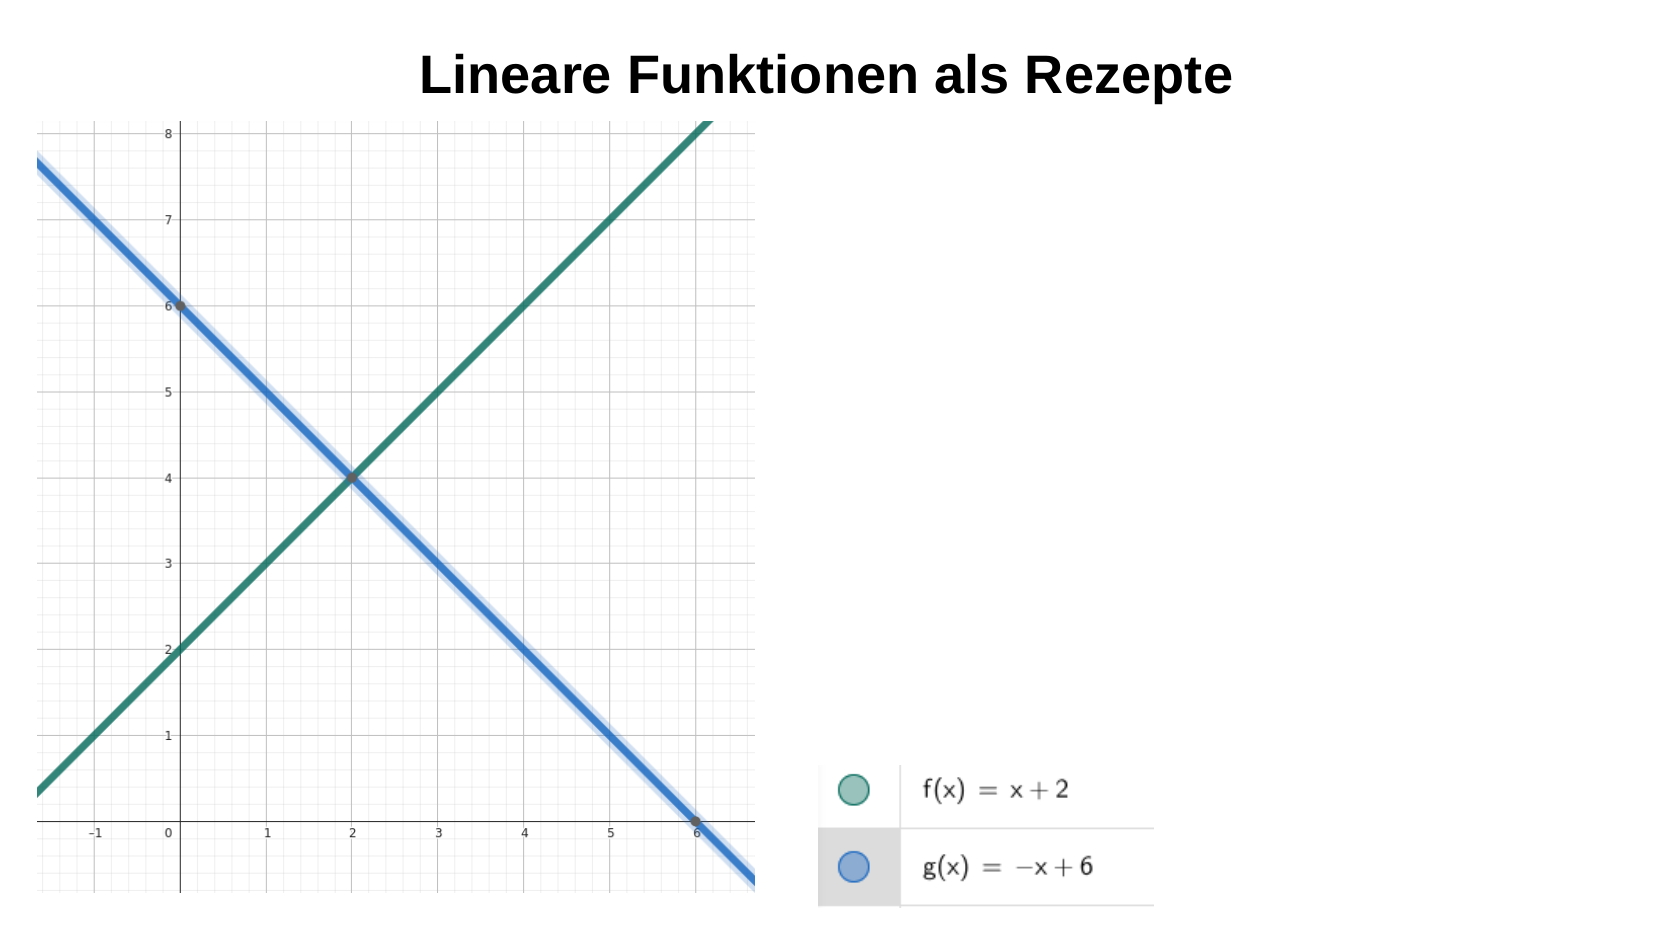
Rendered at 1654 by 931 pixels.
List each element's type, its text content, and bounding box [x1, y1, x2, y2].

picture [37, 121, 755, 893]
picture [818, 765, 1154, 908]
title Lineare Funktionen als Rezepte [82, 37, 1571, 113]
